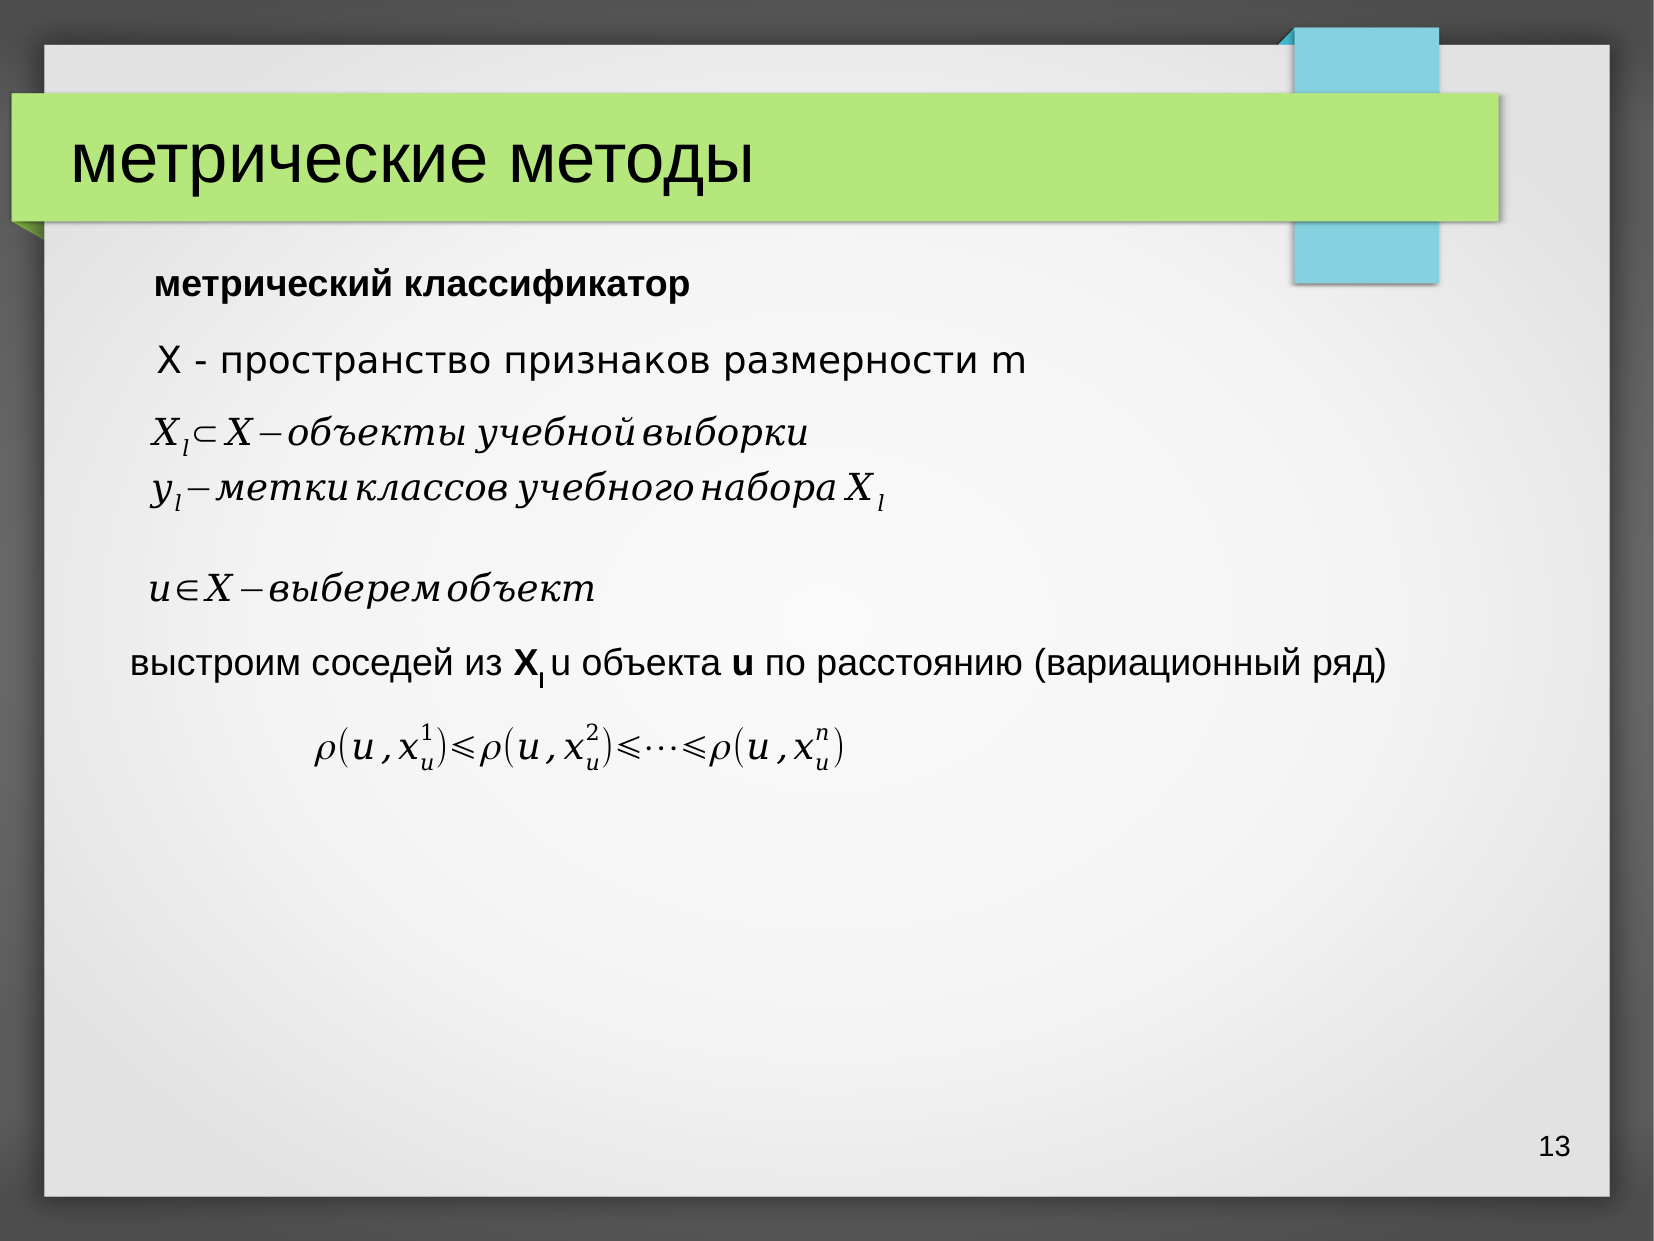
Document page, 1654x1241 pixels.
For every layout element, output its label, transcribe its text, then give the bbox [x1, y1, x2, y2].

subtitle метрический классификатор [153, 259, 815, 307]
chart [307, 720, 851, 776]
chart [141, 466, 891, 516]
picture [0, 0, 1654, 1241]
text_box X - пространство признаков размерности m [141, 331, 1043, 390]
chart [141, 410, 816, 461]
text_box выстроим соседей из Xl u объекта u по расстоянию (вариационный ряд) [129, 637, 1512, 697]
chart [141, 566, 604, 611]
title метрические методы [70, 118, 1205, 199]
